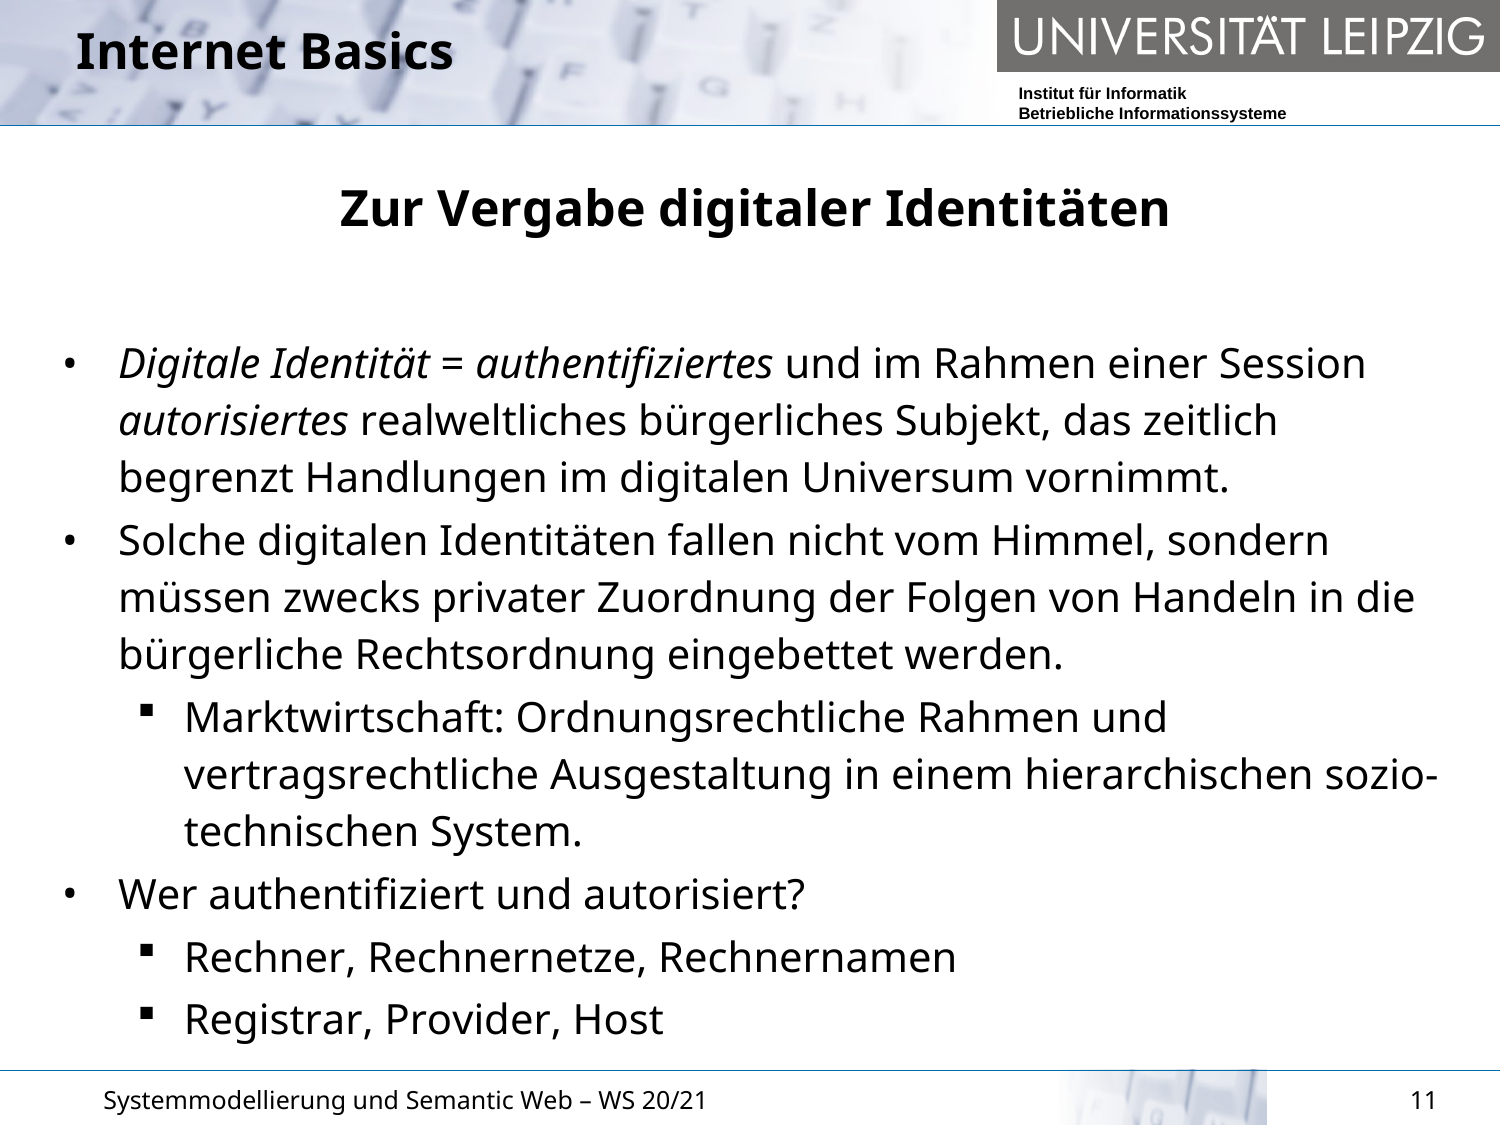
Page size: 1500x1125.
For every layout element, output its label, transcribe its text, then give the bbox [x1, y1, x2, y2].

picture [0, 0, 1500, 125]
text_box Internet Basics [62, 12, 470, 88]
picture [1057, 1071, 1267, 1125]
list Zur Vergabe digitaler Identitäten Digitale Identität = authentifiziertes und im Rahmen einer Session autorisiertes realweltliches bürgerliches Subjekt, das zeitlich begrenzt Handlungen im digitalen Universum vornimmt. Solche digitalen Identitäten fallen nicht vom Himmel, sondern müssen zwecks privater Zuordnung der Folgen von Handeln in die bürgerliche Rechtsordnung eingebettet werden. Marktwirtschaft: Ordnungsrechtliche Rahmen und vertragsrechtliche Ausgestaltung in einem hierarchischen sozio-technischen System. Wer authentifiziert und autorisiert? Rechner, Rechnernetze, Rechnernamen Registrar, Provider, Host [47, 165, 1465, 1017]
